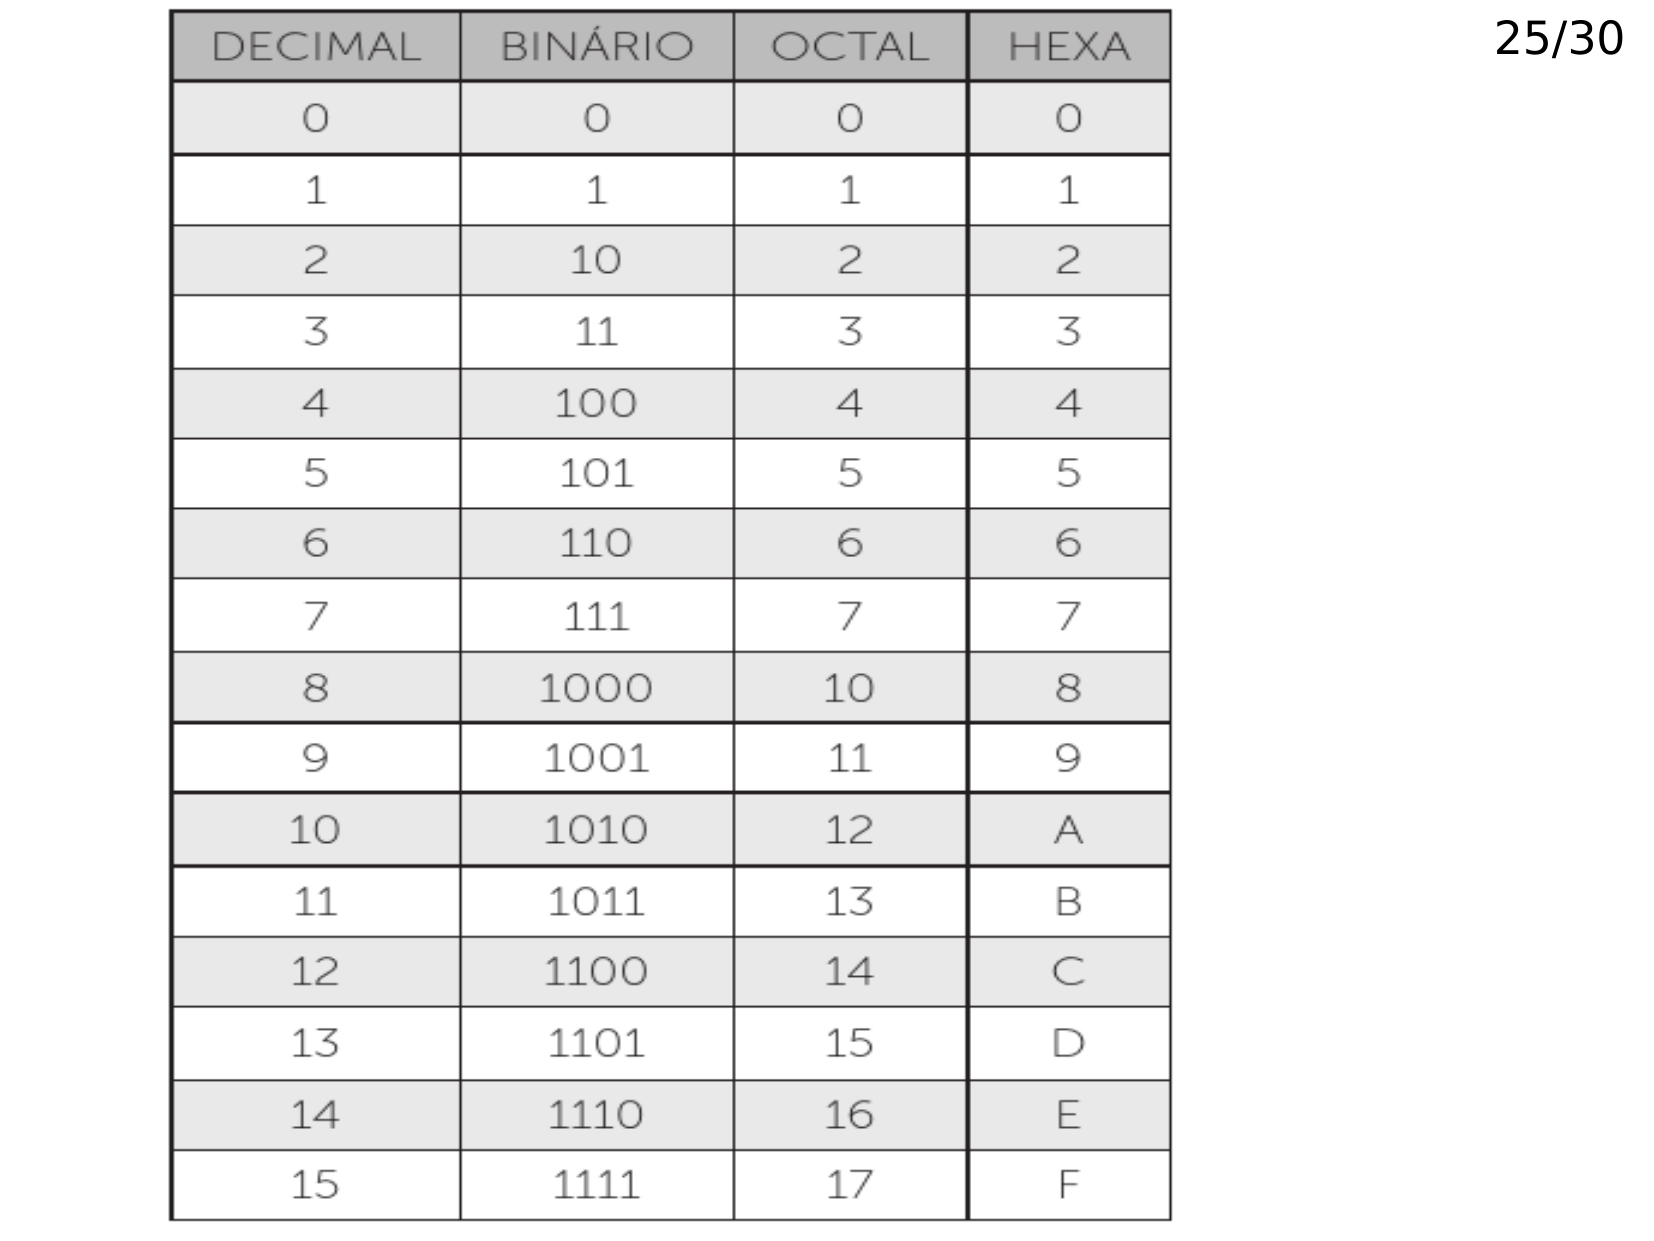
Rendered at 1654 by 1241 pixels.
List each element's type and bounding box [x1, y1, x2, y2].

picture [165, 4, 1182, 1227]
